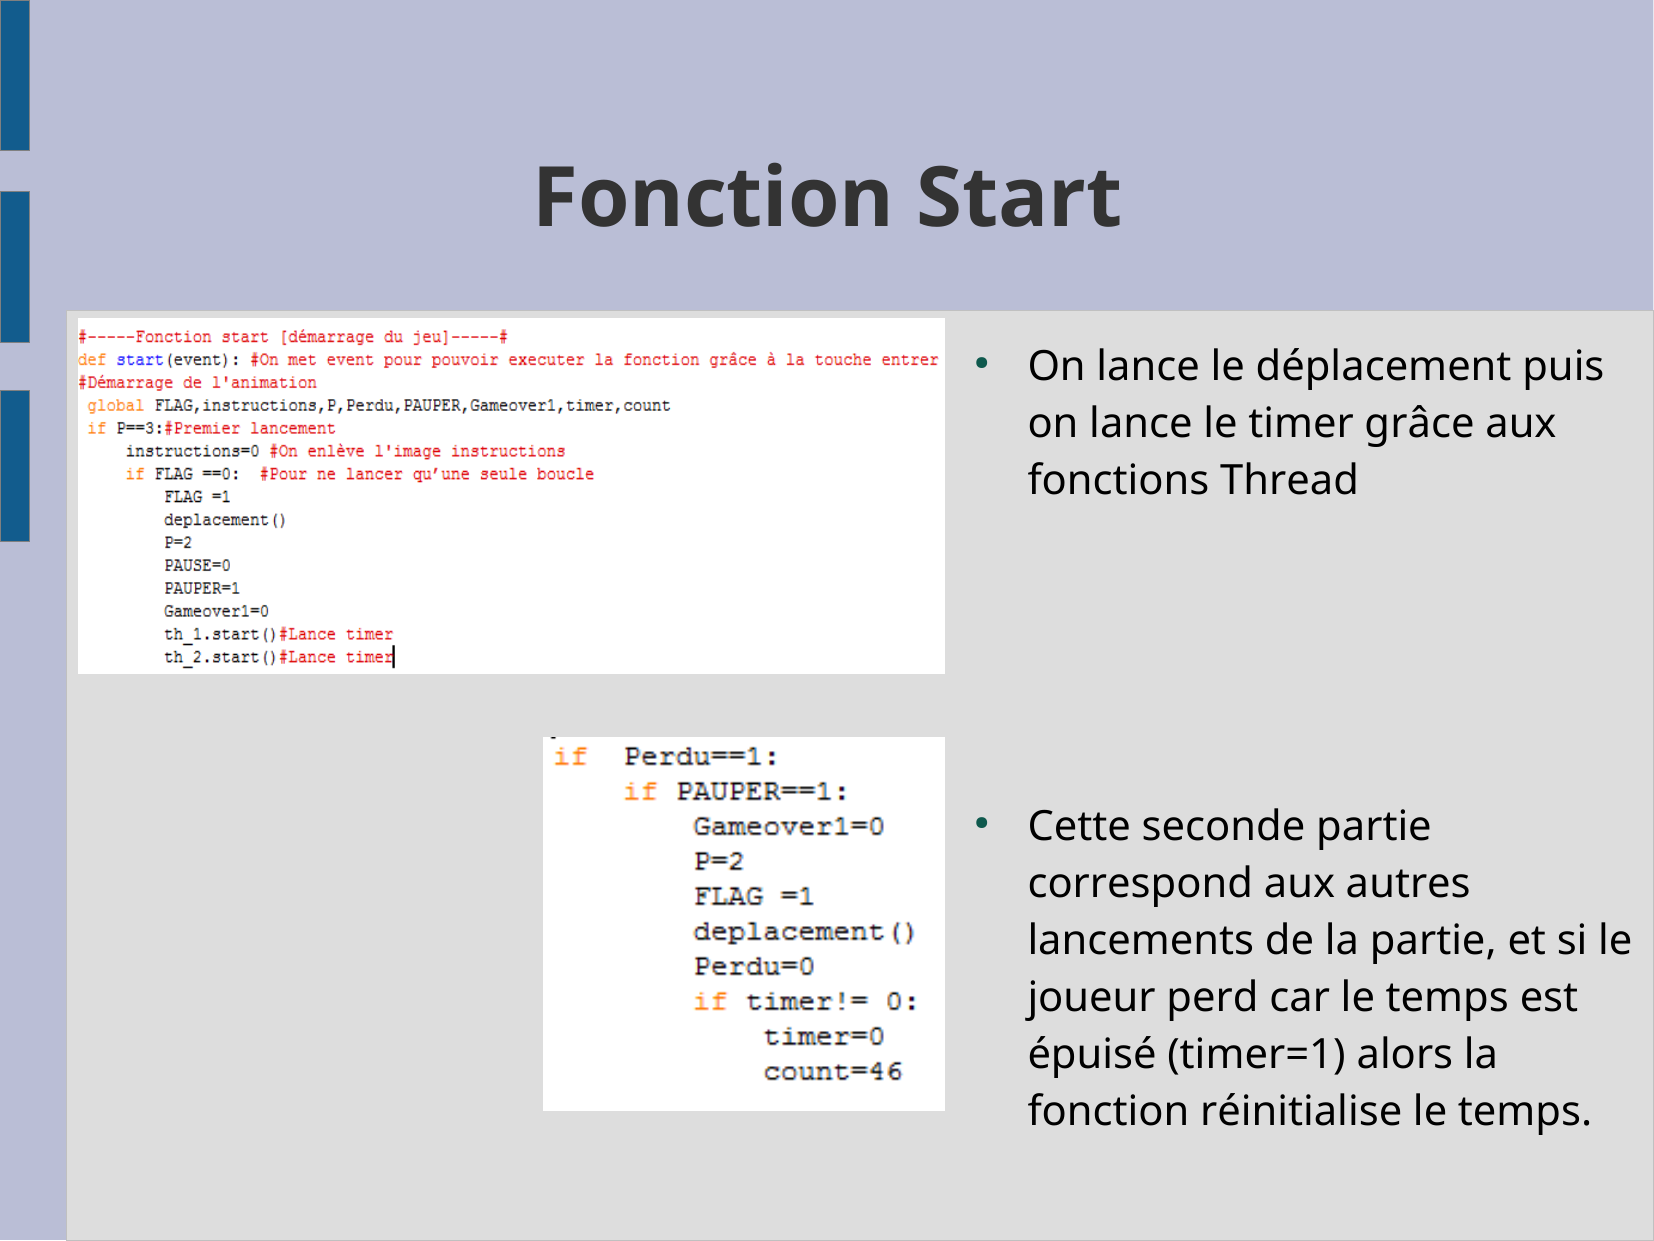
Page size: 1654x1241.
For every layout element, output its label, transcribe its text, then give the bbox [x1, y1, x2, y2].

picture [543, 737, 945, 1111]
picture [78, 318, 945, 674]
title Fonction Start [121, 91, 1534, 299]
list On lance le déplacement puis on lance le timer grâce aux fonctions Thread Cette seconde partie correspond aux autres lancements de la partie, et si le joueur perd car le temps est épuisé (timer=1) alors la fonction réinitialise le temps. [956, 336, 1646, 1205]
